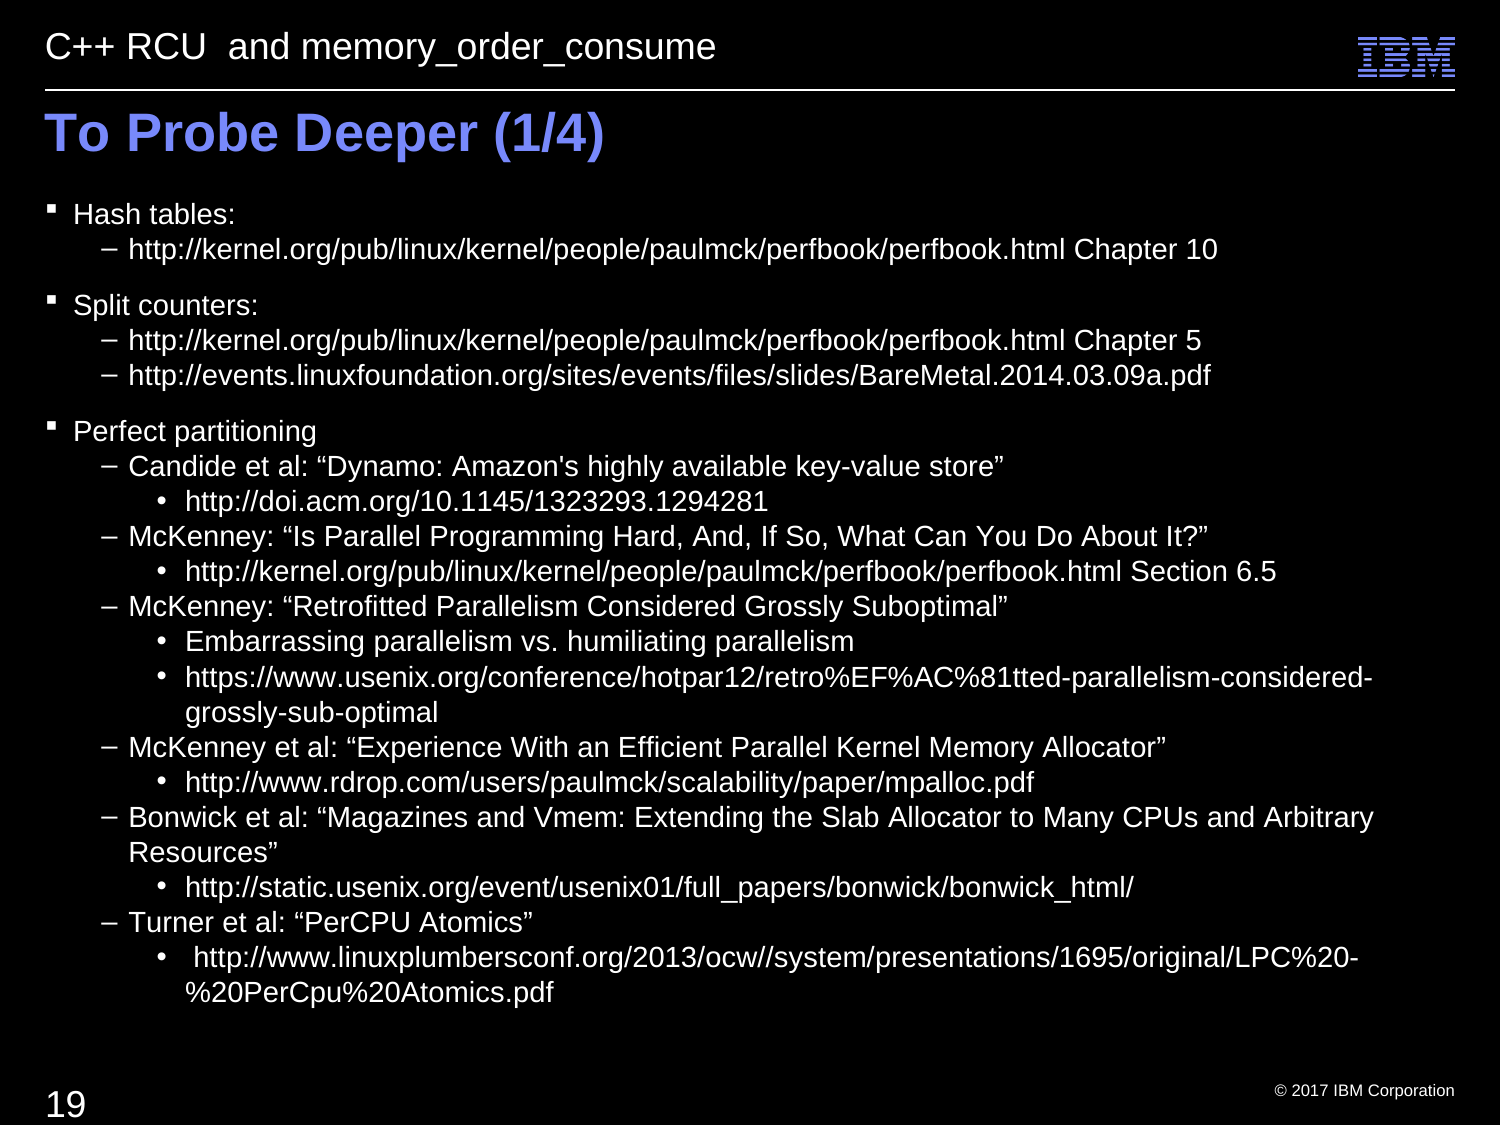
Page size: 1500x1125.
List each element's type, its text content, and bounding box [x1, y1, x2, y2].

picture [1358, 37, 1455, 77]
list Hash tables: http://kernel.org/pub/linux/kernel/people/paulmck/perfbook/perfbook.html Chapter 10 Split counters: http://kernel.org/pub/linux/kernel/people/paulmck/perfbook/perfbook.html Chapter 5 http://events.linuxfoundation.org/sites/events/files/slides/BareMetal.2014.03.09a.pdf Perfect partitioning Candide et al: “Dynamo: Amazon's highly available key-value store” http://doi.acm.org/10.1145/1323293.1294281 McKenney: “Is Parallel Programming Hard, And, If So, What Can You Do About It?” http://kernel.org/pub/linux/kernel/people/paulmck/perfbook/perfbook.html Section 6.5 McKenney: “Retrofitted Parallelism Considered Grossly Suboptimal” Embarrassing parallelism vs. humiliating parallelism https://www.usenix.org/conference/hotpar12/retro%EF%AC%81tted-parallelism-considered-grossly-sub-optimal McKenney et al: “Experience With an Efficient Parallel Kernel Memory Allocator” http://www.rdrop.com/users/paulmck/scalability/paper/mpalloc.pdf Bonwick et al: “Magazines and Vmem: Extending the Slab Allocator to Many CPUs and Arbitrary Resources” http://static.usenix.org/event/usenix01/full_papers/bonwick/bonwick_html/ Turner et al: “PerCPU Atomics” http://www.linuxplumbersconf.org/2013/ocw//system/presentations/1695/original/LPC%20-%20PerCpu%20Atomics.pdf [29, 187, 1455, 1051]
title To Probe Deeper (1/4) [29, 97, 1455, 187]
